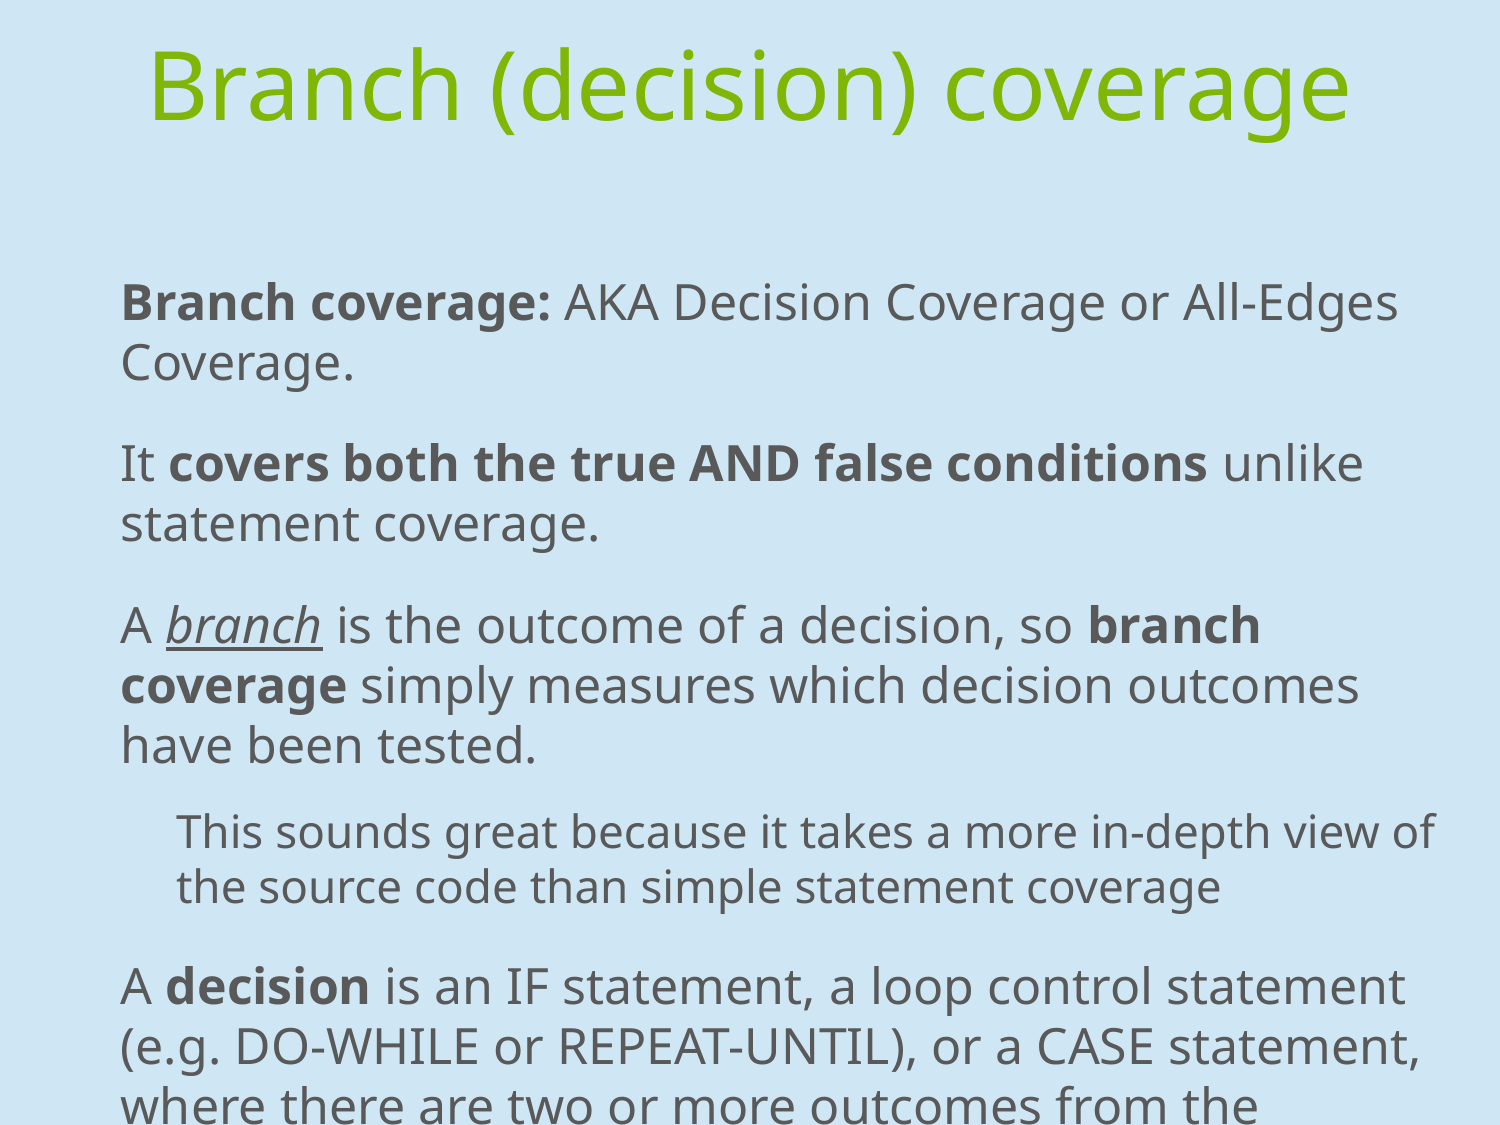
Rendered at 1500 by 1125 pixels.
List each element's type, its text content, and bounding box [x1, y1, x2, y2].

list Branch coverage: AKA Decision Coverage or All-Edges Coverage. It covers both the true AND false conditions unlike statement coverage. A branch is the outcome of a decision, so branch coverage simply measures which decision outcomes have been tested. This sounds great because it takes a more in-depth view of the source code than simple statement coverage A decision is an IF statement, a loop control statement (e.g. DO-WHILE or REPEAT-UNTIL), or a CASE statement, where there are two or more outcomes from the statement. With an IF statement, the exit can either be TRUE or FALSE, depending on the value of the logical condition that comes after IF. [48, 262, 1468, 1106]
title Branch (decision) coverage [90, 17, 1410, 237]
